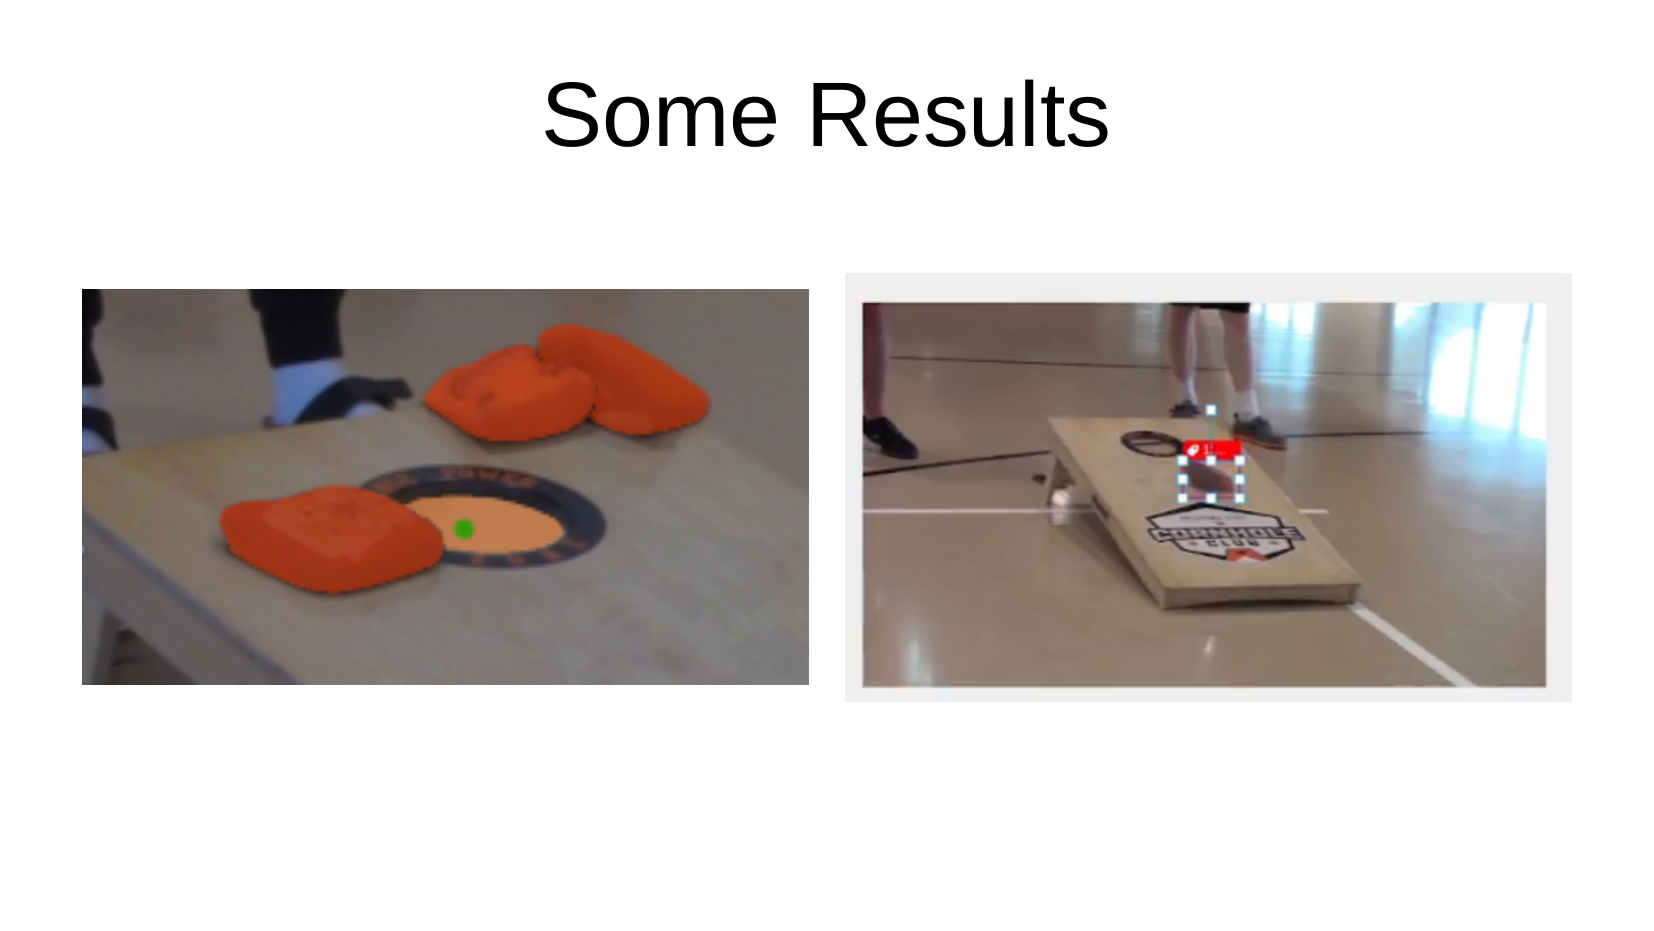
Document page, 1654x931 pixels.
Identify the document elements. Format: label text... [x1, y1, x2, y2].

title Some Results [82, 37, 1571, 193]
picture [845, 273, 1572, 702]
picture [82, 289, 809, 685]
